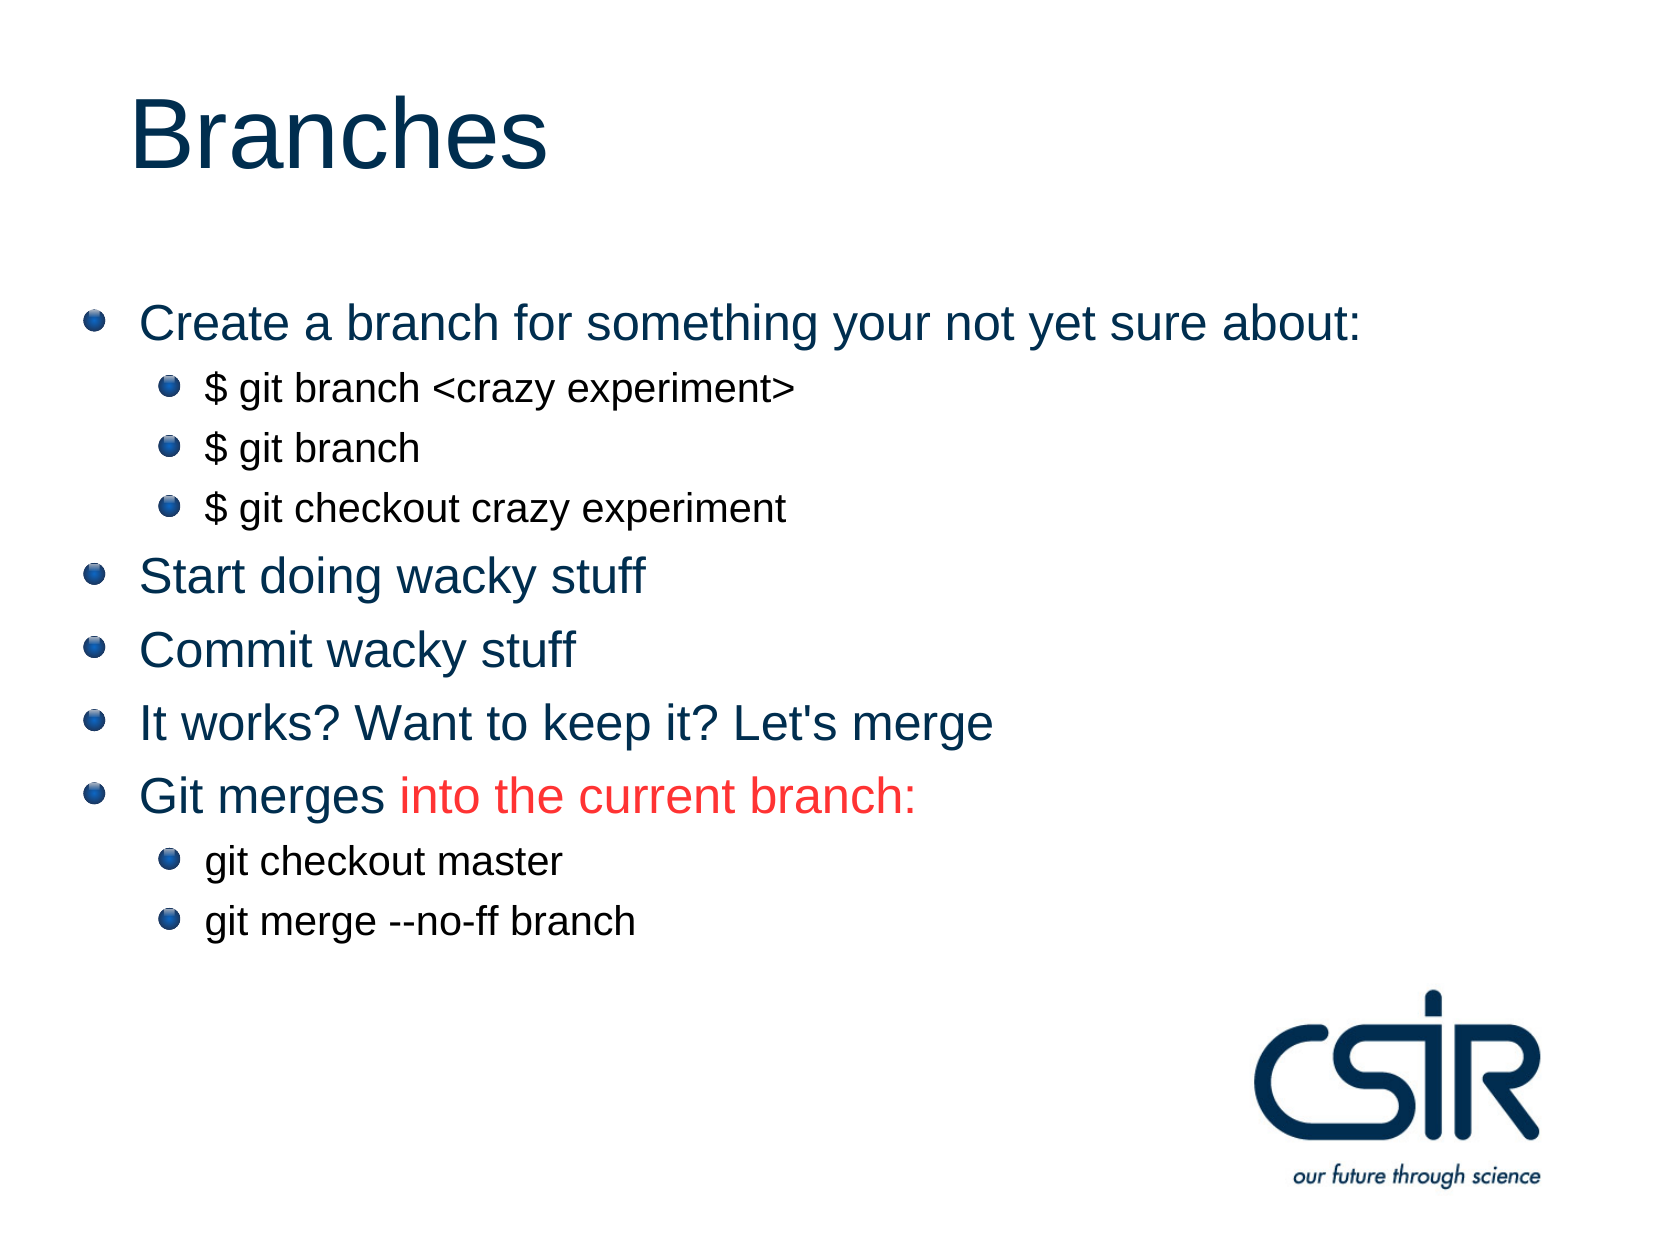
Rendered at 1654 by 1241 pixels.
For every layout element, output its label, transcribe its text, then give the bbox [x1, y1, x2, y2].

title Branches [128, 68, 1534, 248]
list Create a branch for something your not yet sure about: $ git branch <crazy experiment> $ git branch $ git checkout crazy experiment Start doing wacky stuff Commit wacky stuff It works? Want to keep it? Let's merge Git merges into the current branch: git checkout master git merge --no-ff branch [82, 290, 1571, 1010]
picture [1241, 983, 1653, 1240]
